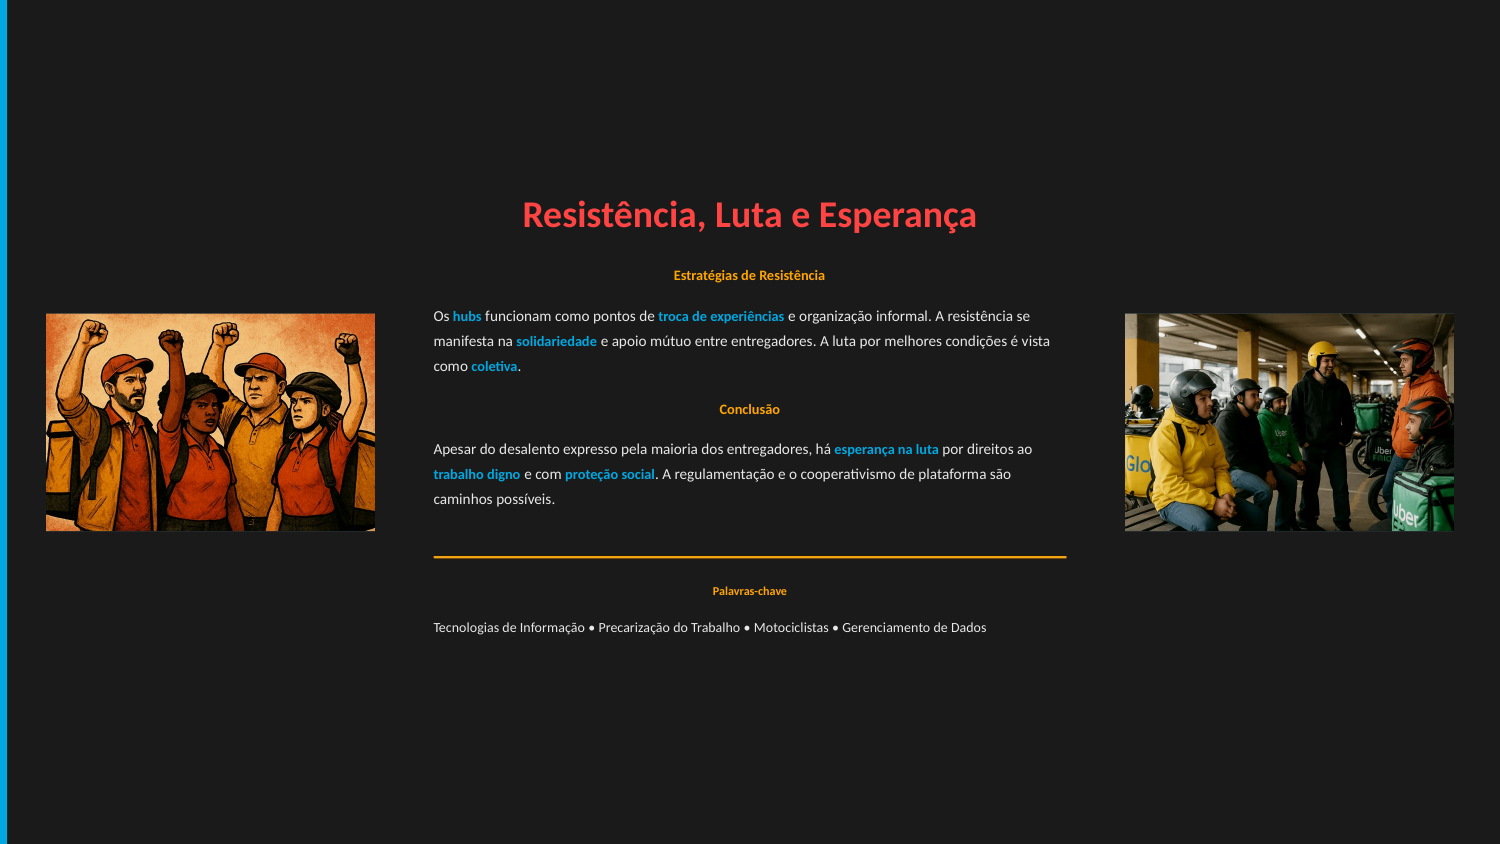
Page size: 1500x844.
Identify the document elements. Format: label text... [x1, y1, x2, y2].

text_box Estratégias de Resistência [674, 264, 826, 284]
text_box Resistência, Luta e Esperança [522, 185, 978, 236]
text_box Os hubs funcionam como pontos de troca de experiências e organização informal. A resistência se manifesta na solidariedade e apoio mútuo entre entregadores. A luta por melhores condições é vista como coletiva. [433, 299, 1067, 375]
text_box Tecnologias de Informação • Precarização do Trabalho • Motociclistas • Gerenciamento de Dados [433, 609, 1067, 635]
picture [7, 0, 1500, 844]
text_box Conclusão [719, 398, 781, 418]
text_box Palavras-chave [712, 581, 788, 599]
text_box Apesar do desalento expresso pela maioria dos entregadores, há esperança na luta por direitos ao trabalho digno e com proteção social. A regulamentação e o cooperativismo de plataforma são caminhos possíveis. [433, 432, 1067, 508]
